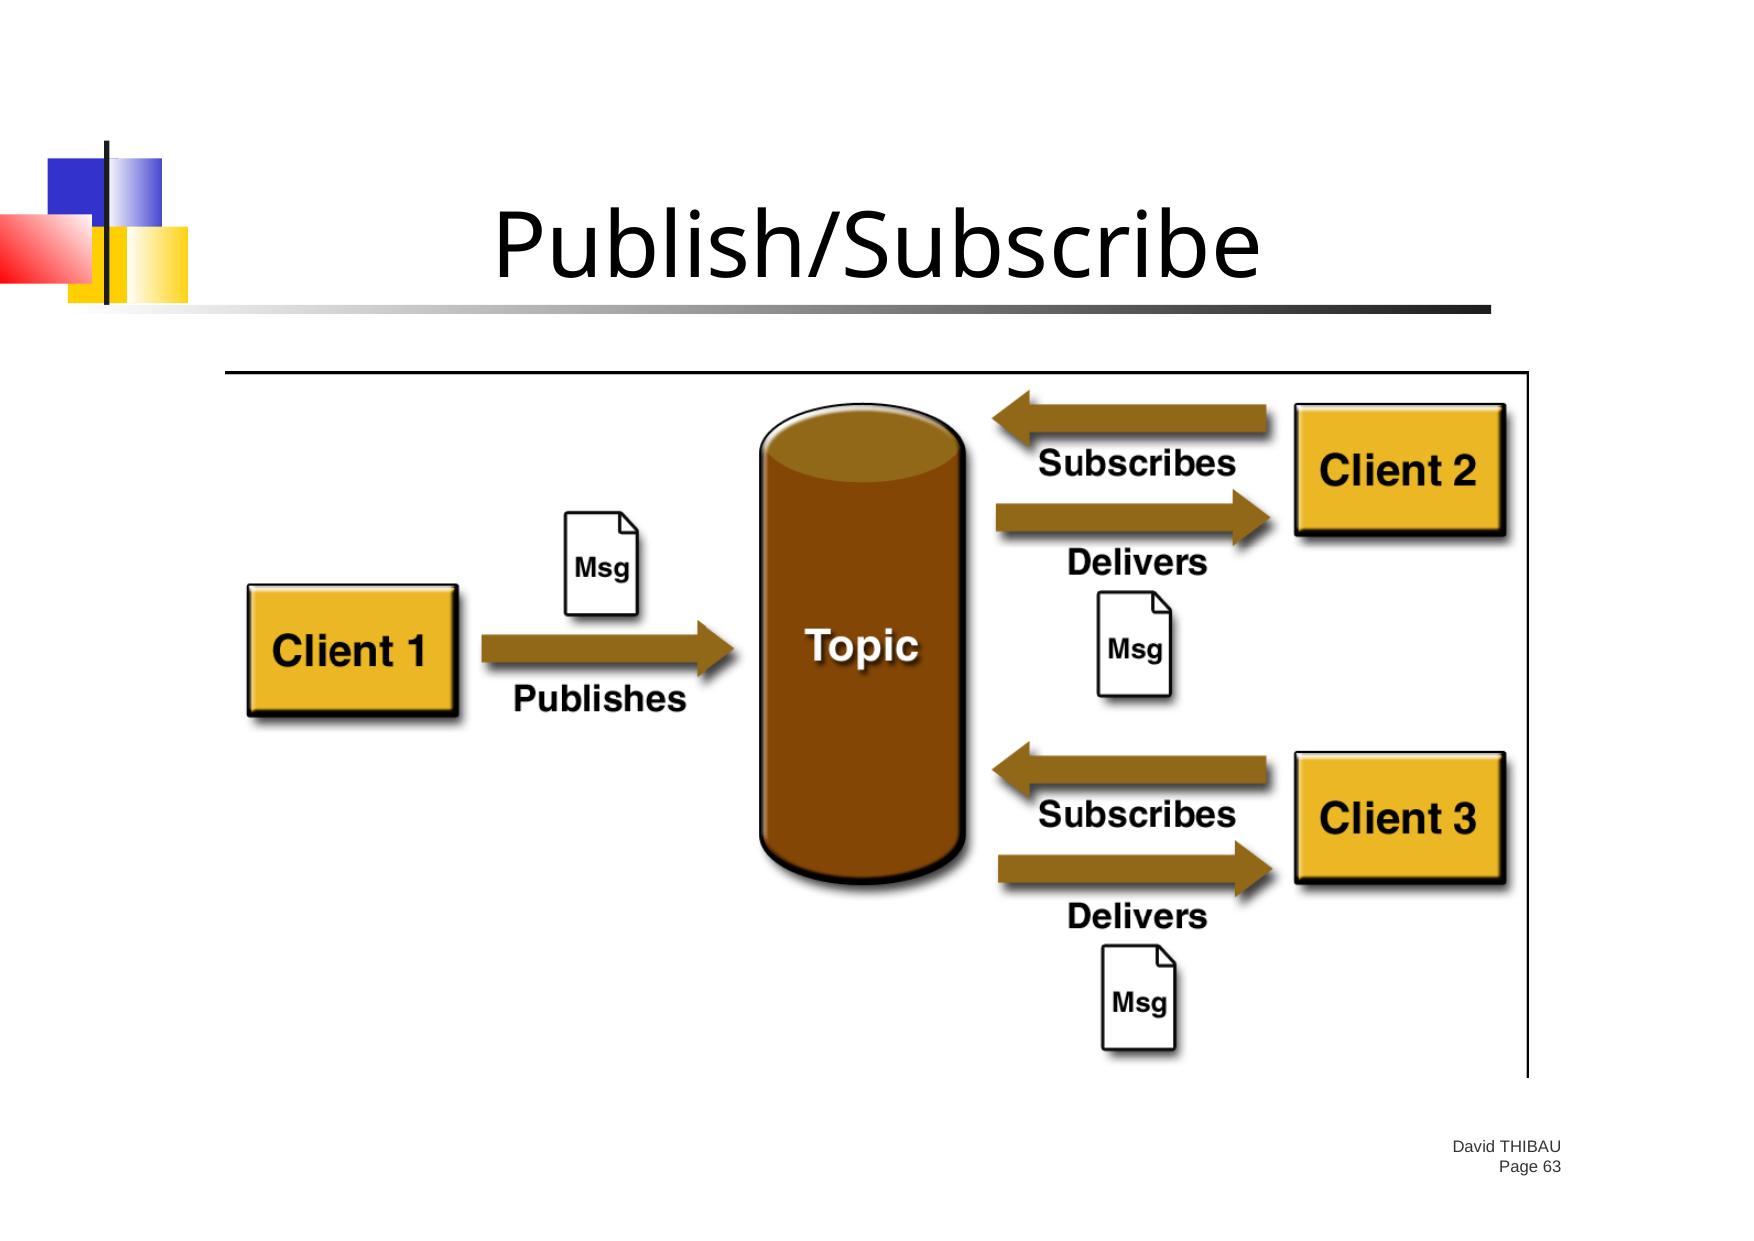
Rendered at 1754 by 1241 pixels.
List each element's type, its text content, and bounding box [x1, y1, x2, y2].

title Publish/Subscribe [179, 141, 1576, 350]
picture [225, 371, 1529, 1078]
